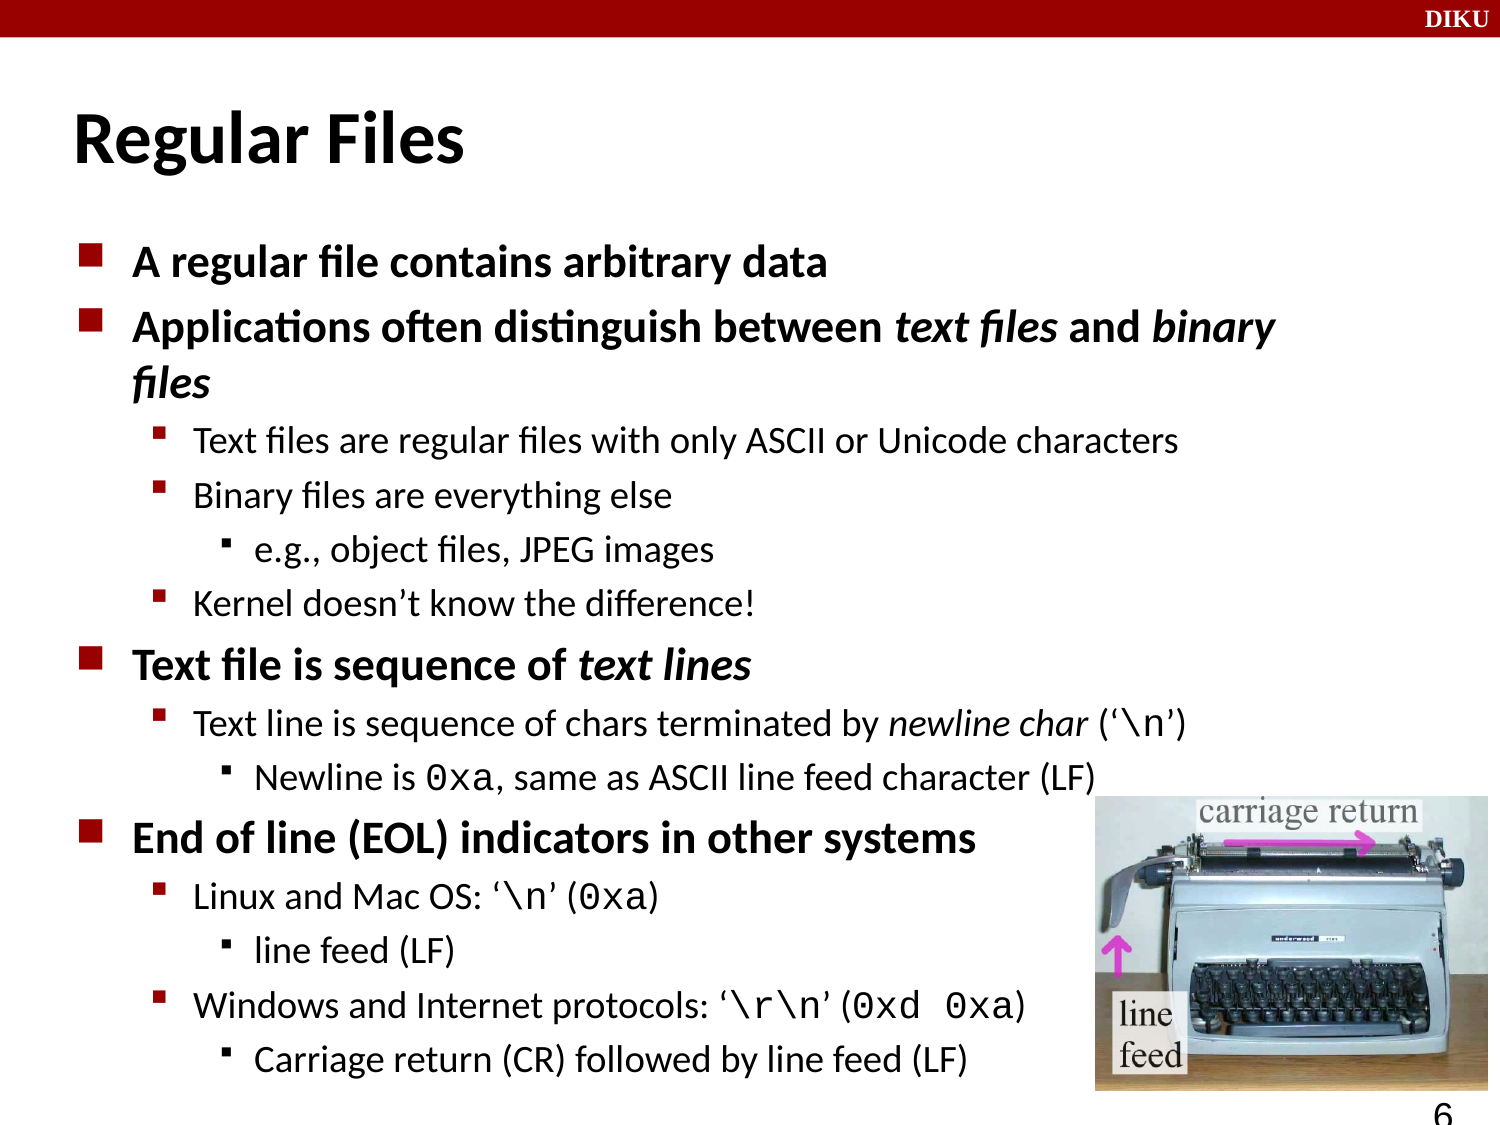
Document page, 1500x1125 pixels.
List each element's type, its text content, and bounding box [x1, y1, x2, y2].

picture [1095, 796, 1488, 1091]
text_box Regular Files [58, 71, 1304, 197]
text_box A regular file contains arbitrary data Applications often distinguish between text files and binary files Text files are regular files with only ASCII or Unicode characters Binary files are everything else e.g., object files, JPEG images Kernel doesn’t know the difference! Text file is sequence of text lines Text line is sequence of chars terminated by newline char (‘\n’) Newline is 0xa, same as ASCII line feed character (LF) End of line (EOL) indicators in other systems Linux and Mac OS: ‘\n’ (0xa) line feed (LF) Windows and Internet protocols: ‘\r\n’ (0xd 0xa) Carriage return (CR) followed by line feed (LF) [65, 223, 1361, 1088]
